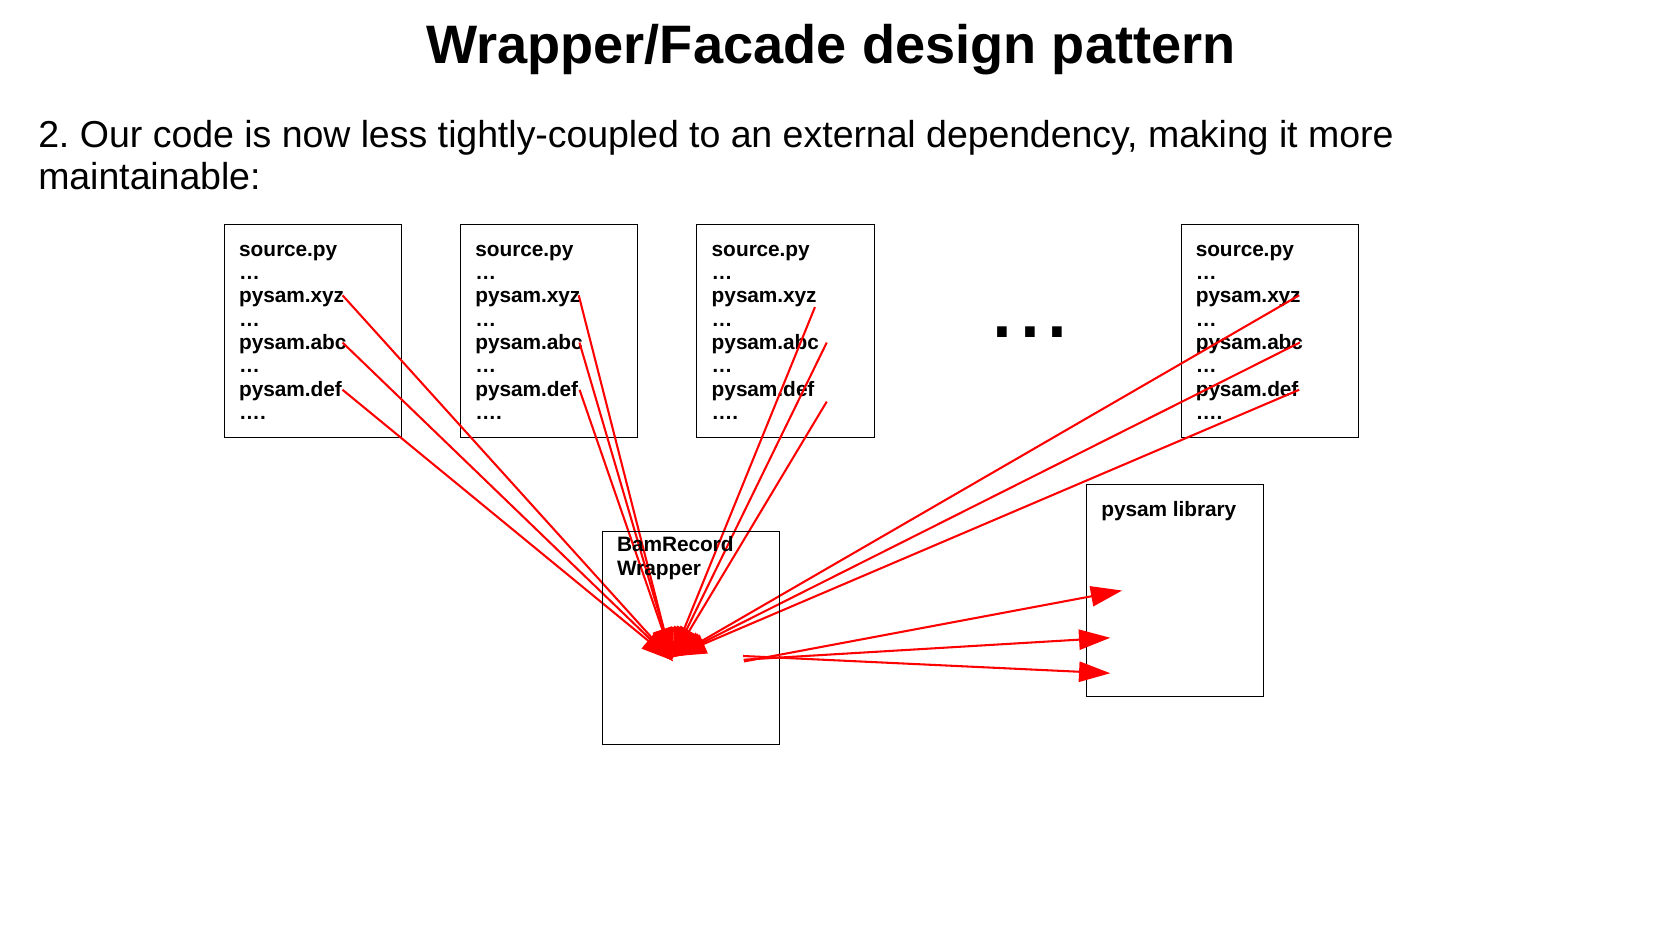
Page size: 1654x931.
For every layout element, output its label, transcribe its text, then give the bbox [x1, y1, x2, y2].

text_box source.py … pysam.xyz … pysam.abc … pysam.def …. [224, 224, 402, 438]
text_box BamRecord Wrapper [602, 531, 780, 745]
text_box source.py … pysam.xyz … pysam.abc … pysam.def …. [1181, 224, 1359, 438]
text_box pysam library [1086, 484, 1264, 697]
text_box 2. Our code is now less tightly-coupled to an external dependency, making it more maintainable: [23, 106, 1607, 206]
text_box ... [973, 239, 1087, 367]
text_box source.py … pysam.xyz … pysam.abc … pysam.def …. [696, 224, 875, 438]
text_box Wrapper/Facade design pattern [411, 7, 1252, 83]
text_box source.py … pysam.xyz … pysam.abc … pysam.def …. [460, 224, 638, 438]
